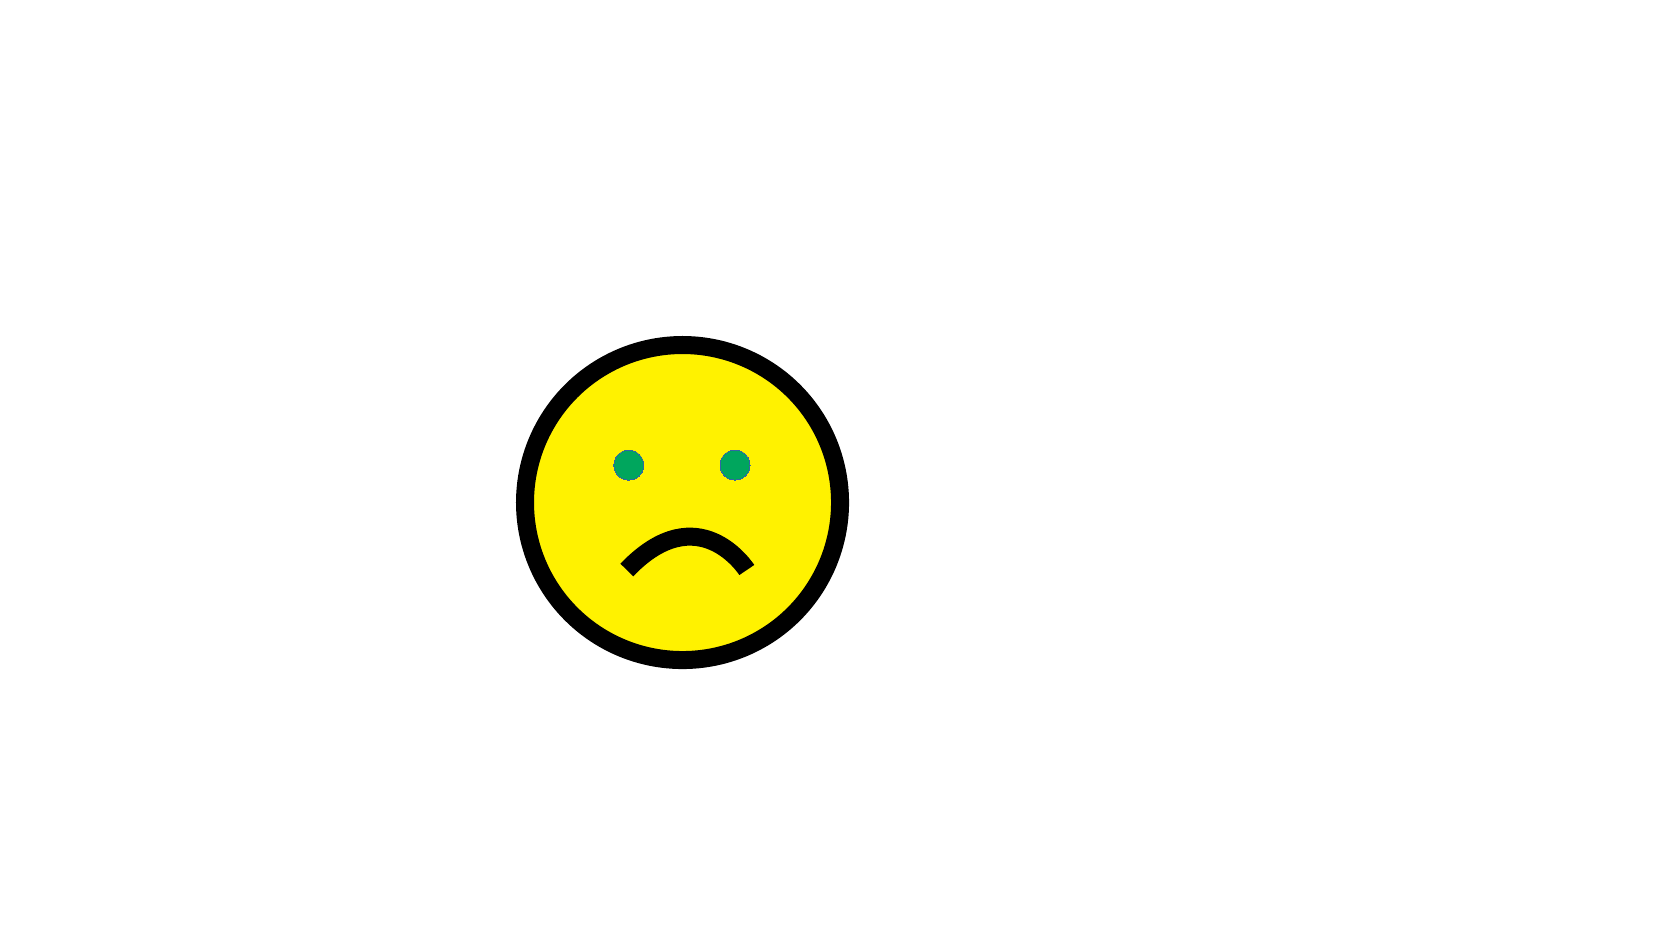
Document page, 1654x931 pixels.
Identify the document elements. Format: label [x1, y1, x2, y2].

text_box [525, 345, 841, 661]
